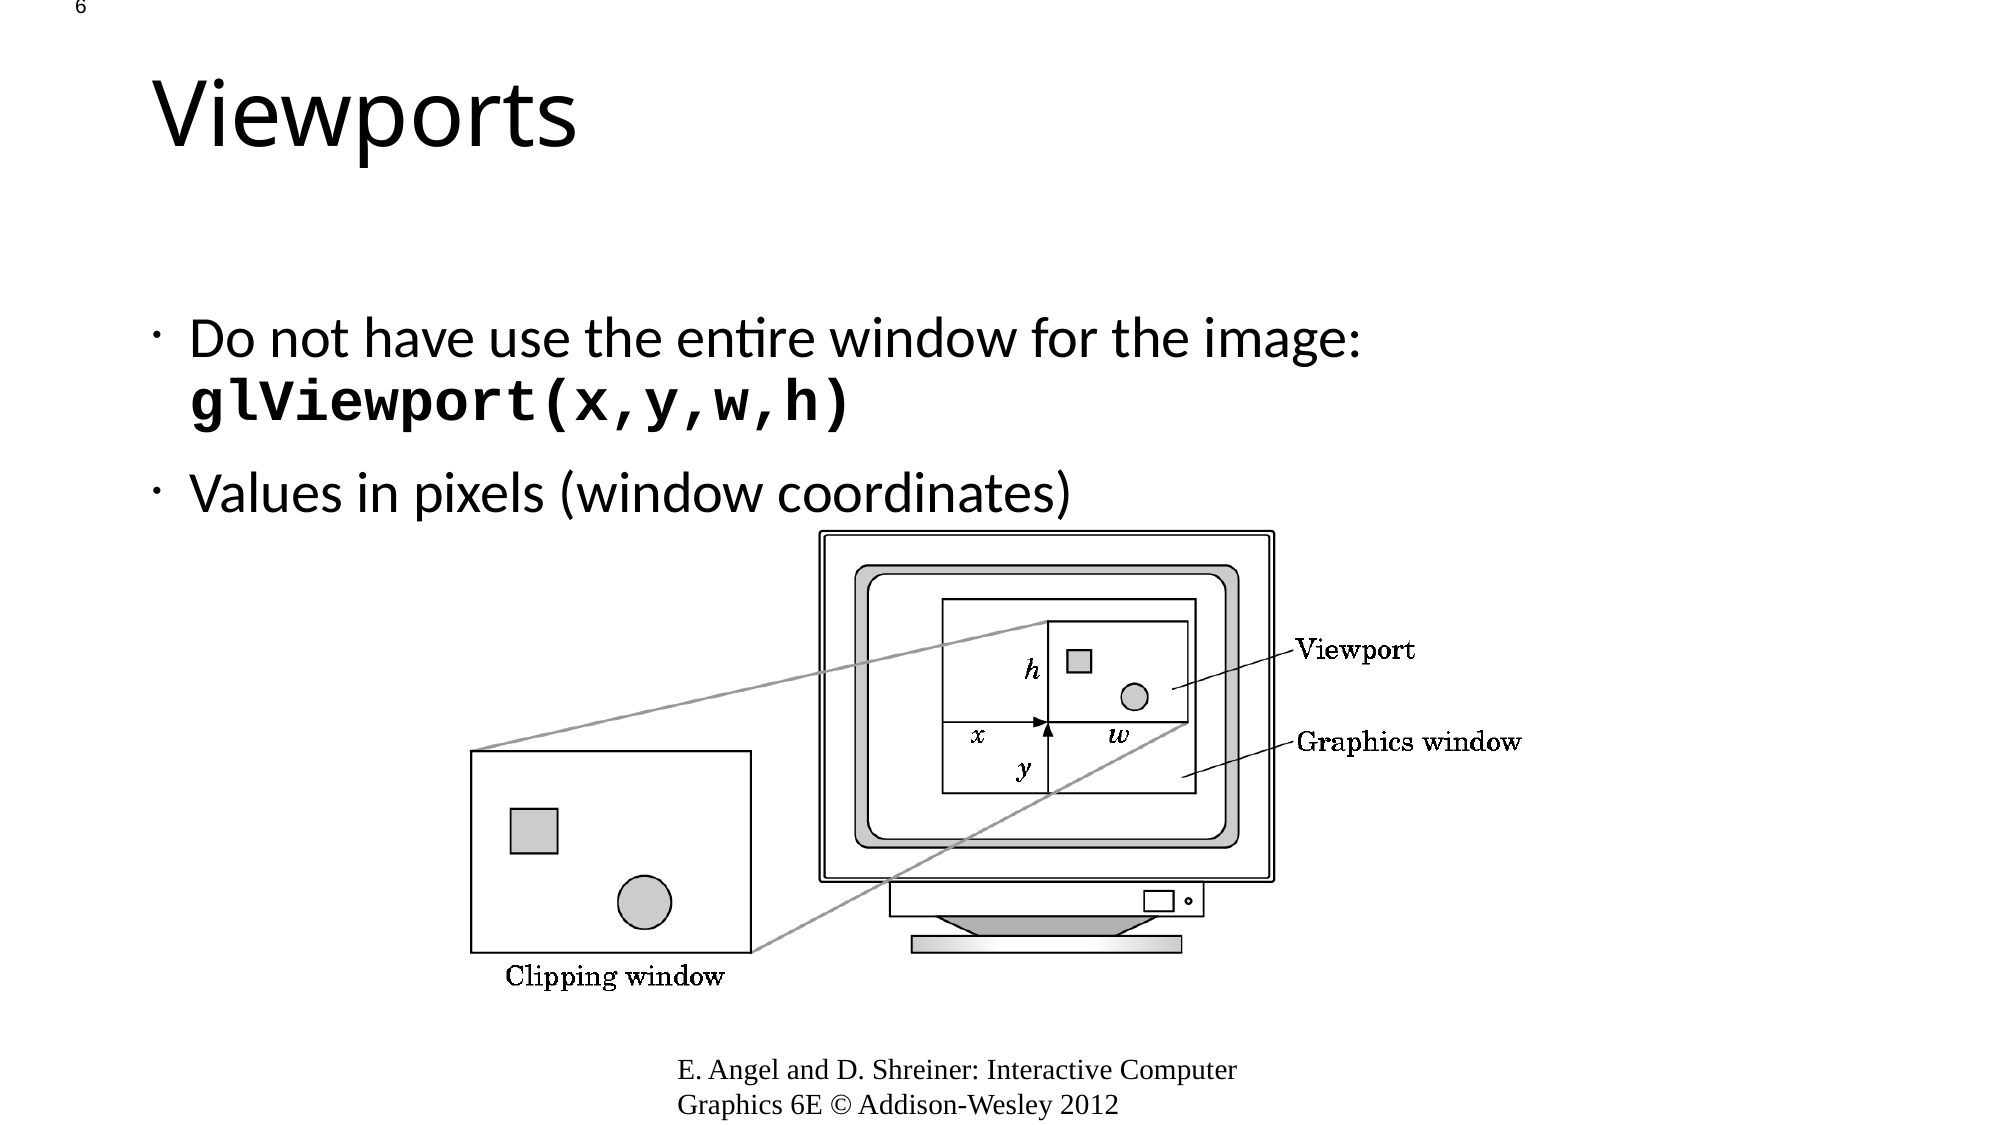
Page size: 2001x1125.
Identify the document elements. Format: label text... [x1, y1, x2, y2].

title Viewports [137, 59, 1863, 278]
footer E. Angel and D. Shreiner: Interactive Computer Graphics 6E © Addison-Wesley 2012 [662, 1042, 1338, 1103]
picture [462, 524, 1553, 991]
list Do not have use the entire window for the image: glViewport(x,y,w,h) Values in pixels (window coordinates) [137, 299, 1863, 1014]
